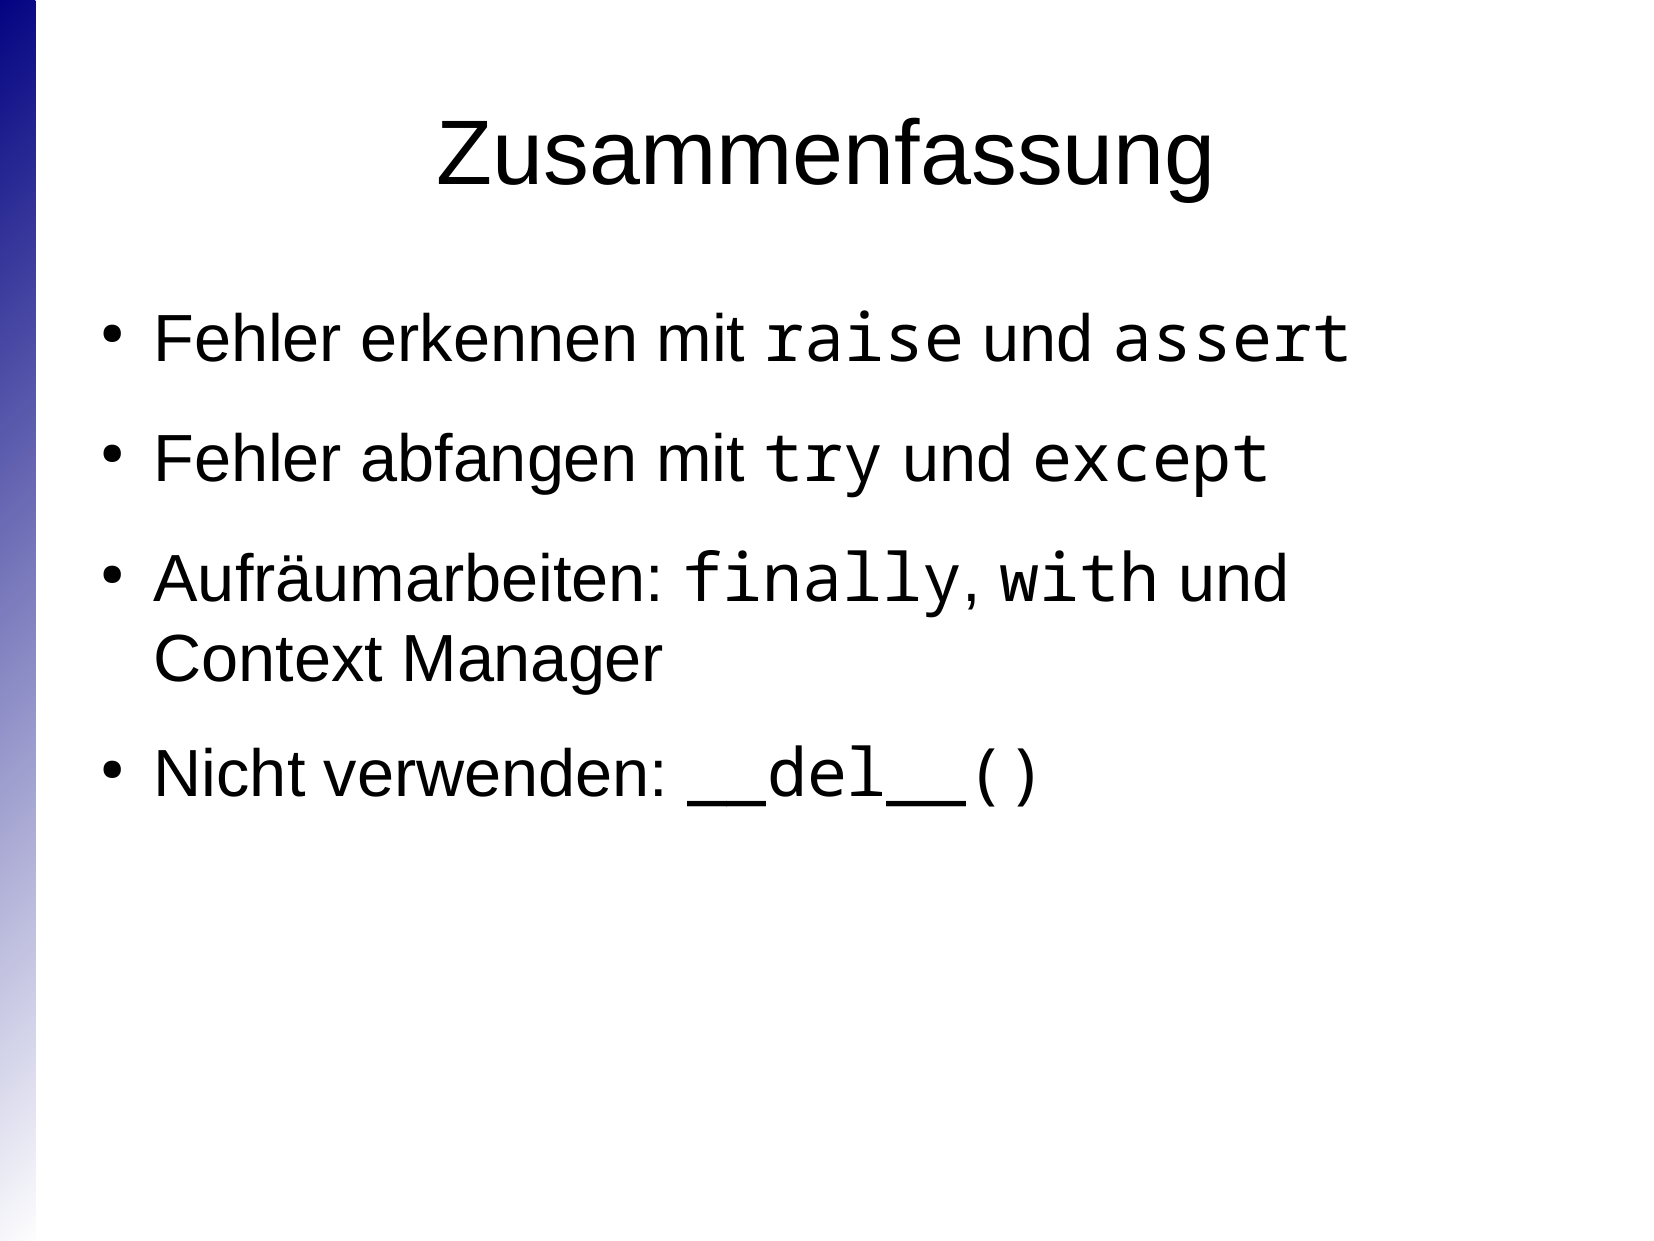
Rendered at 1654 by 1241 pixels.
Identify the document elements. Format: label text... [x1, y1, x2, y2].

list Fehler erkennen mit raise und assert Fehler abfangen mit try und except Aufräumarbeiten: finally, with und Context Manager Nicht verwenden: __del__() [82, 290, 1571, 1109]
title Zusammenfassung [82, 49, 1571, 257]
